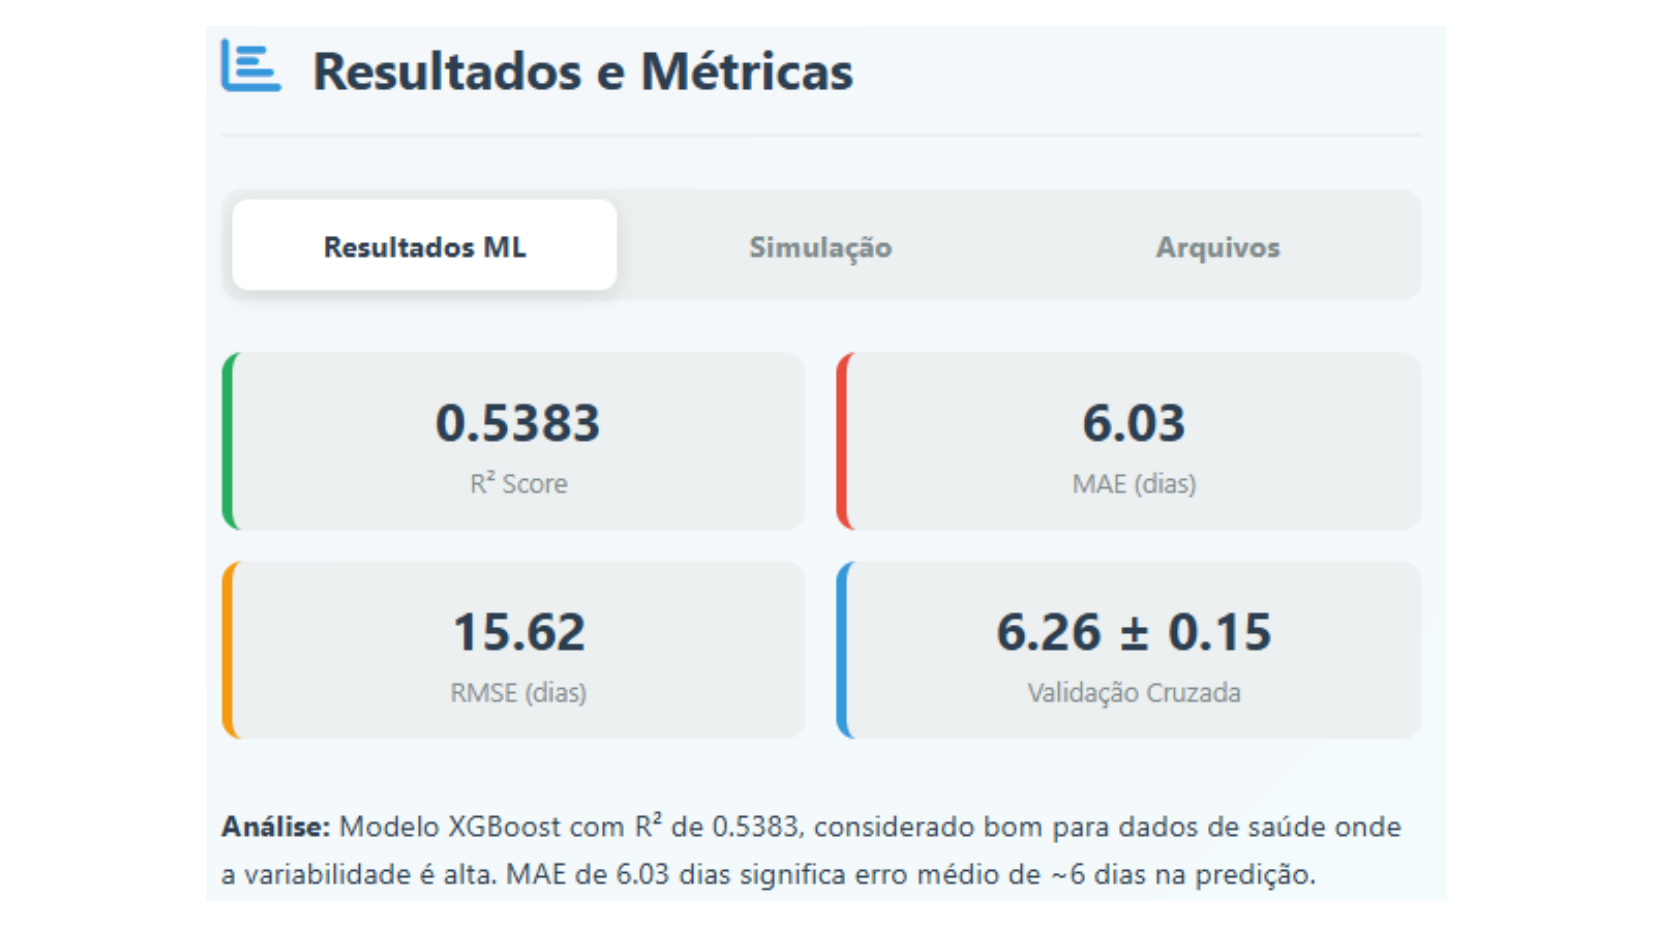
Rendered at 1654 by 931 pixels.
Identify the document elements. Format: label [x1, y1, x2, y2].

picture [206, 26, 1447, 901]
